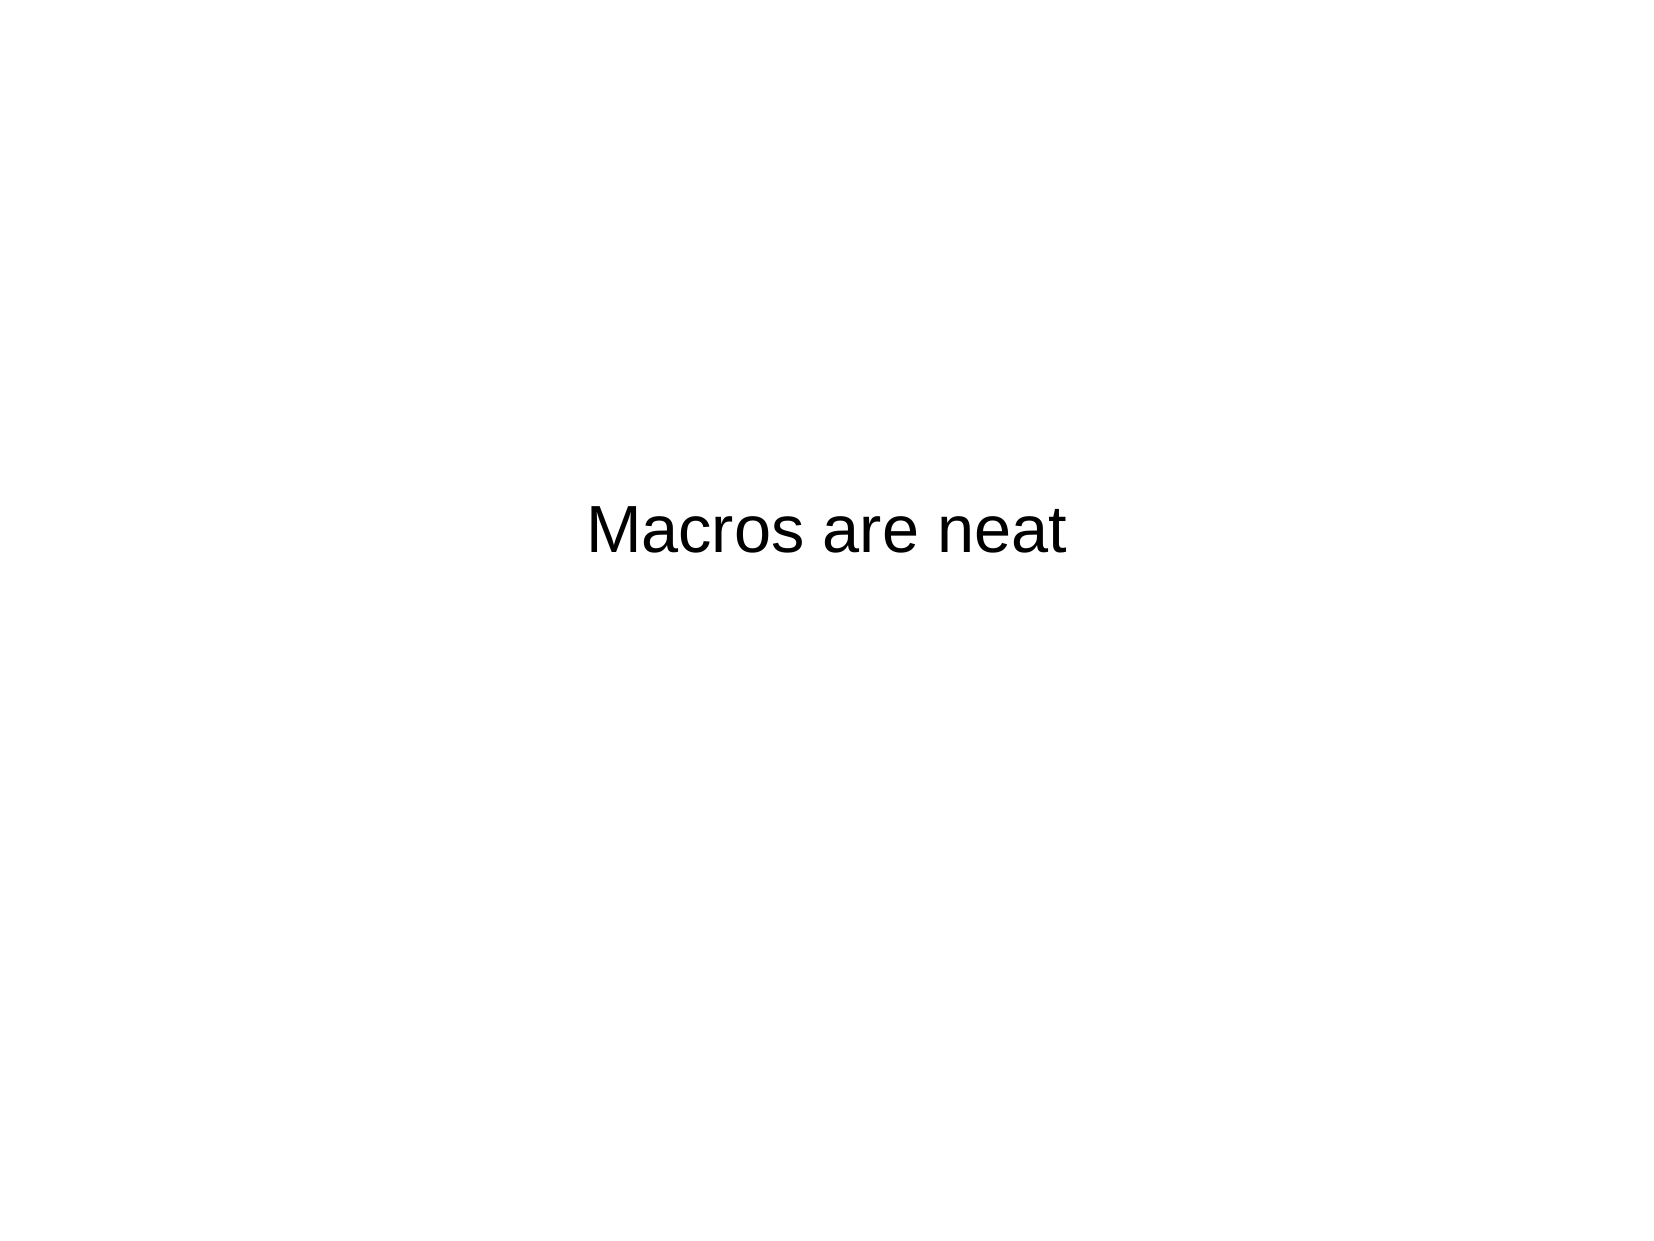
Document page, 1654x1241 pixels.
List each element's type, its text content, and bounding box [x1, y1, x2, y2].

subtitle Macros are neat [82, 49, 1571, 1010]
